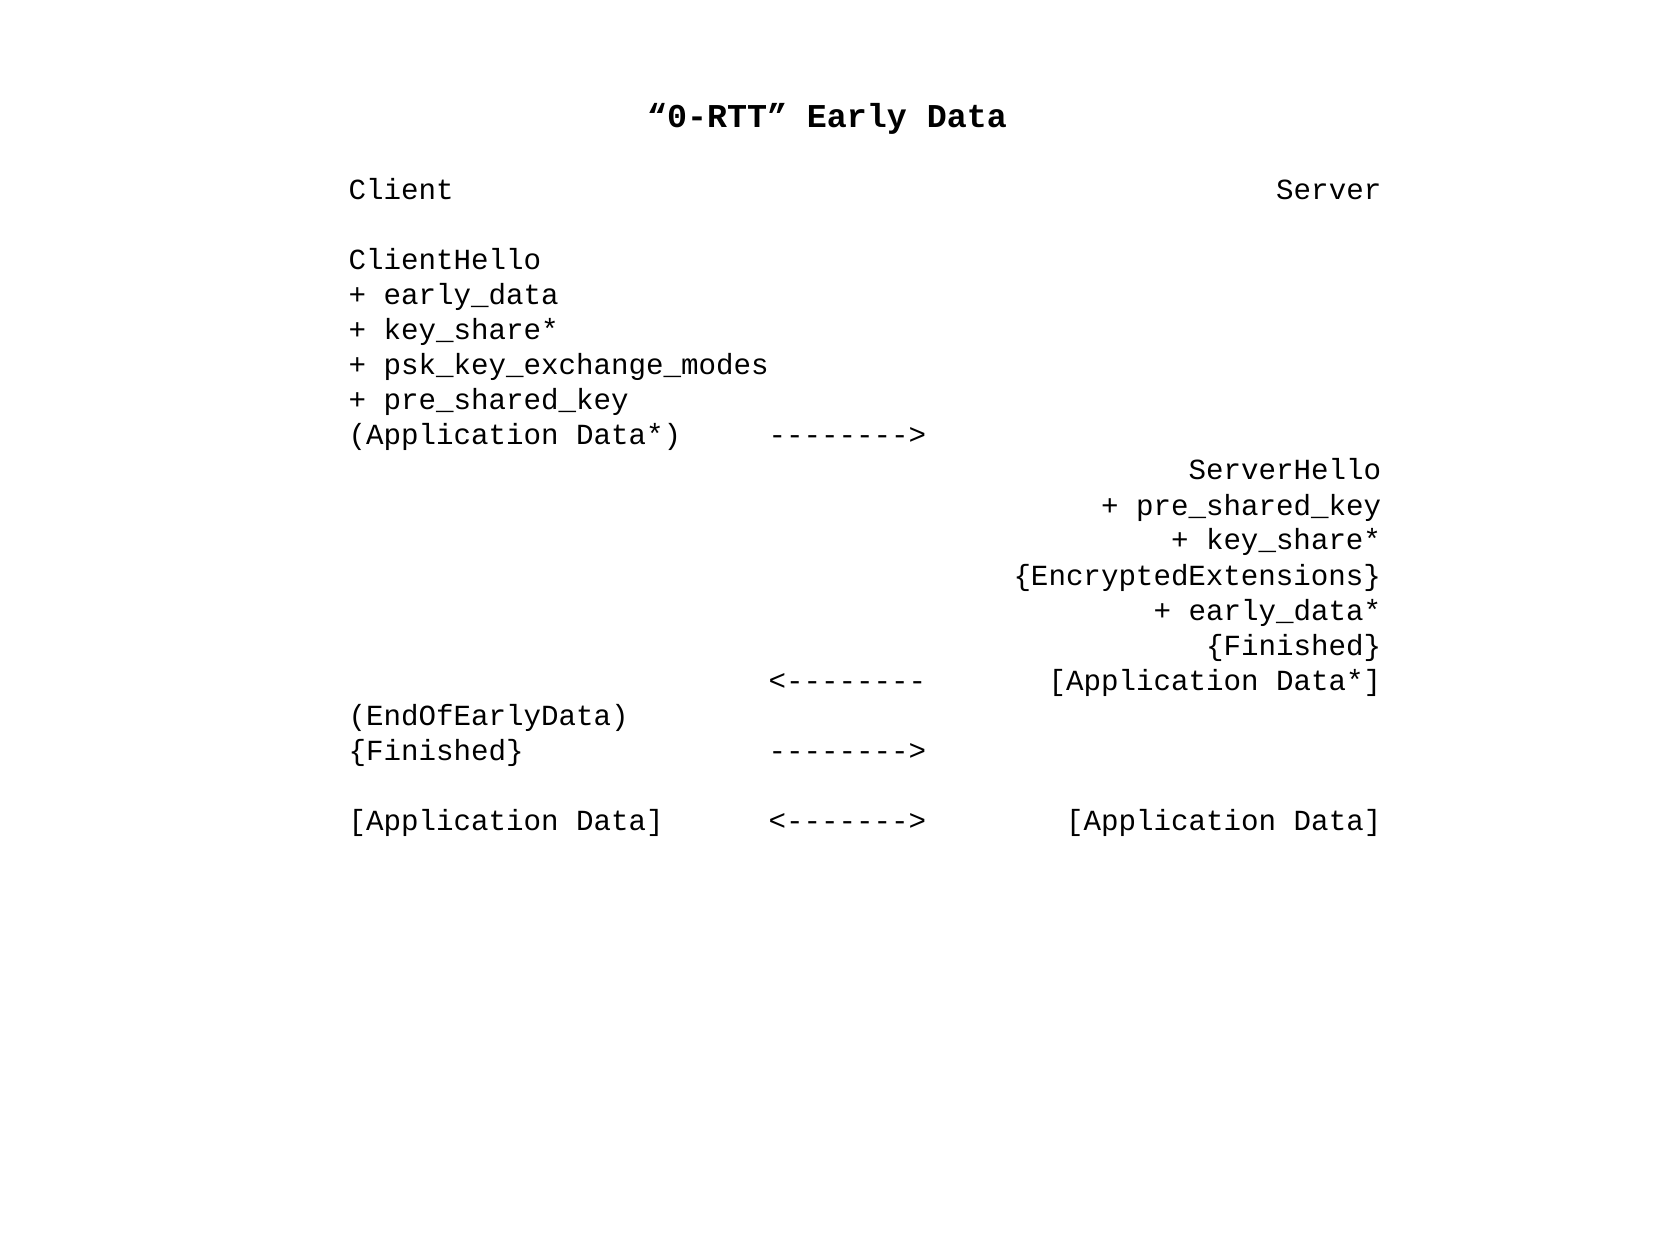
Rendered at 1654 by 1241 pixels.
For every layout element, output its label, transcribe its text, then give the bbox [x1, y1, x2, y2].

list “0-RTT” Early Data Client Server ClientHello + early_data + key_share* + psk_key_exchange_modes + pre_shared_key (Application Data*) --------> ServerHello + pre_shared_key + key_share* {EncryptedExtensions} + early_data* {Finished} <-------- [Application Data*] (EndOfEarlyData) {Finished} --------> [Application Data] <-------> [Application Data] [82, 23, 1571, 1205]
